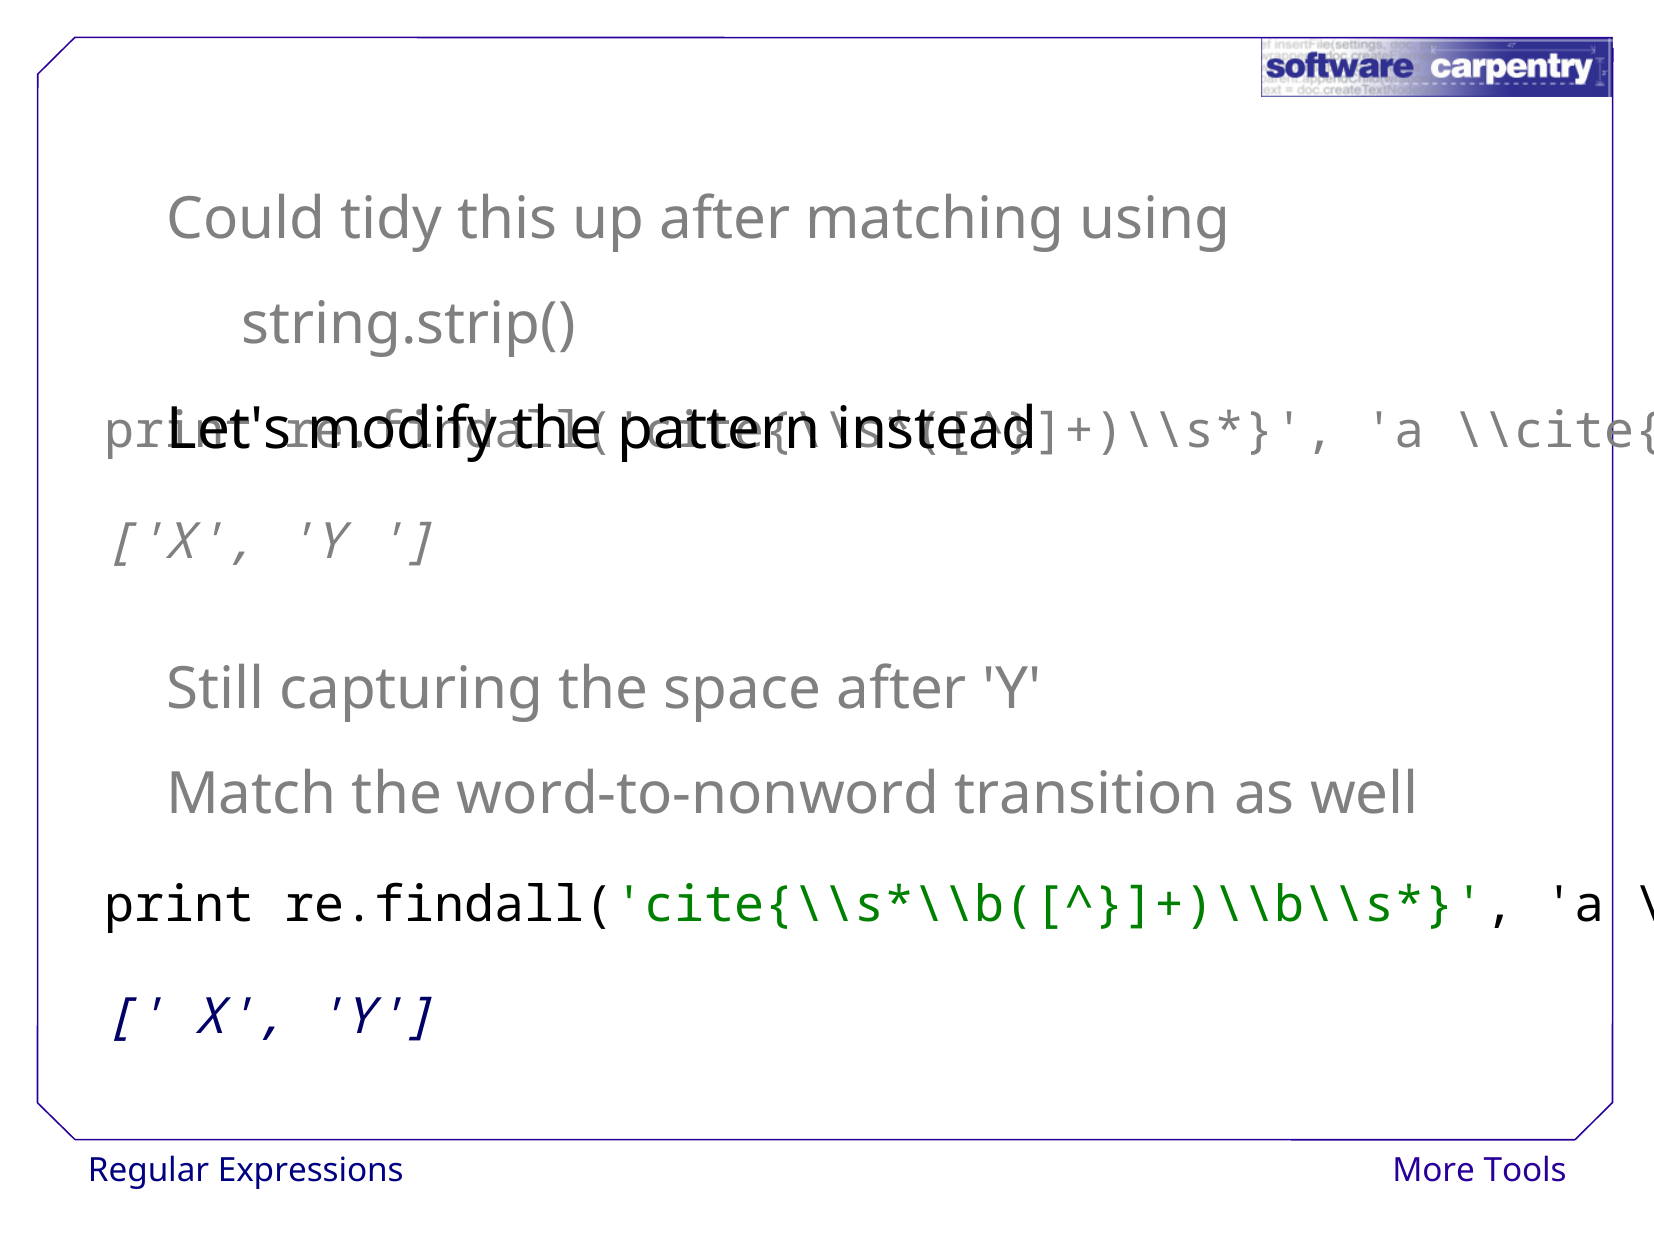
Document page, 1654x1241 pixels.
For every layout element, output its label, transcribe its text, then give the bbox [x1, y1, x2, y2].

text_box Still capturing the space after 'Y' Match the word-to-nonword transition as well [151, 607, 1530, 833]
text_box Could tidy this up after matching using string.strip() Let's modify the pattern instead [151, 138, 1530, 469]
text_box print re.findall('cite{\\s*([^}]+)\\s*}', 'a \\cite{ X} b \\cite{Y } c') ['X', 'Y '] [89, 395, 1511, 583]
text_box print re.findall('cite{\\s*\\b([^}]+)\\b\\s*}', 'a \\cite{ X} b \\cite{Y } c') [' X', 'Y'] [89, 870, 1511, 1058]
picture [1261, 39, 1613, 97]
